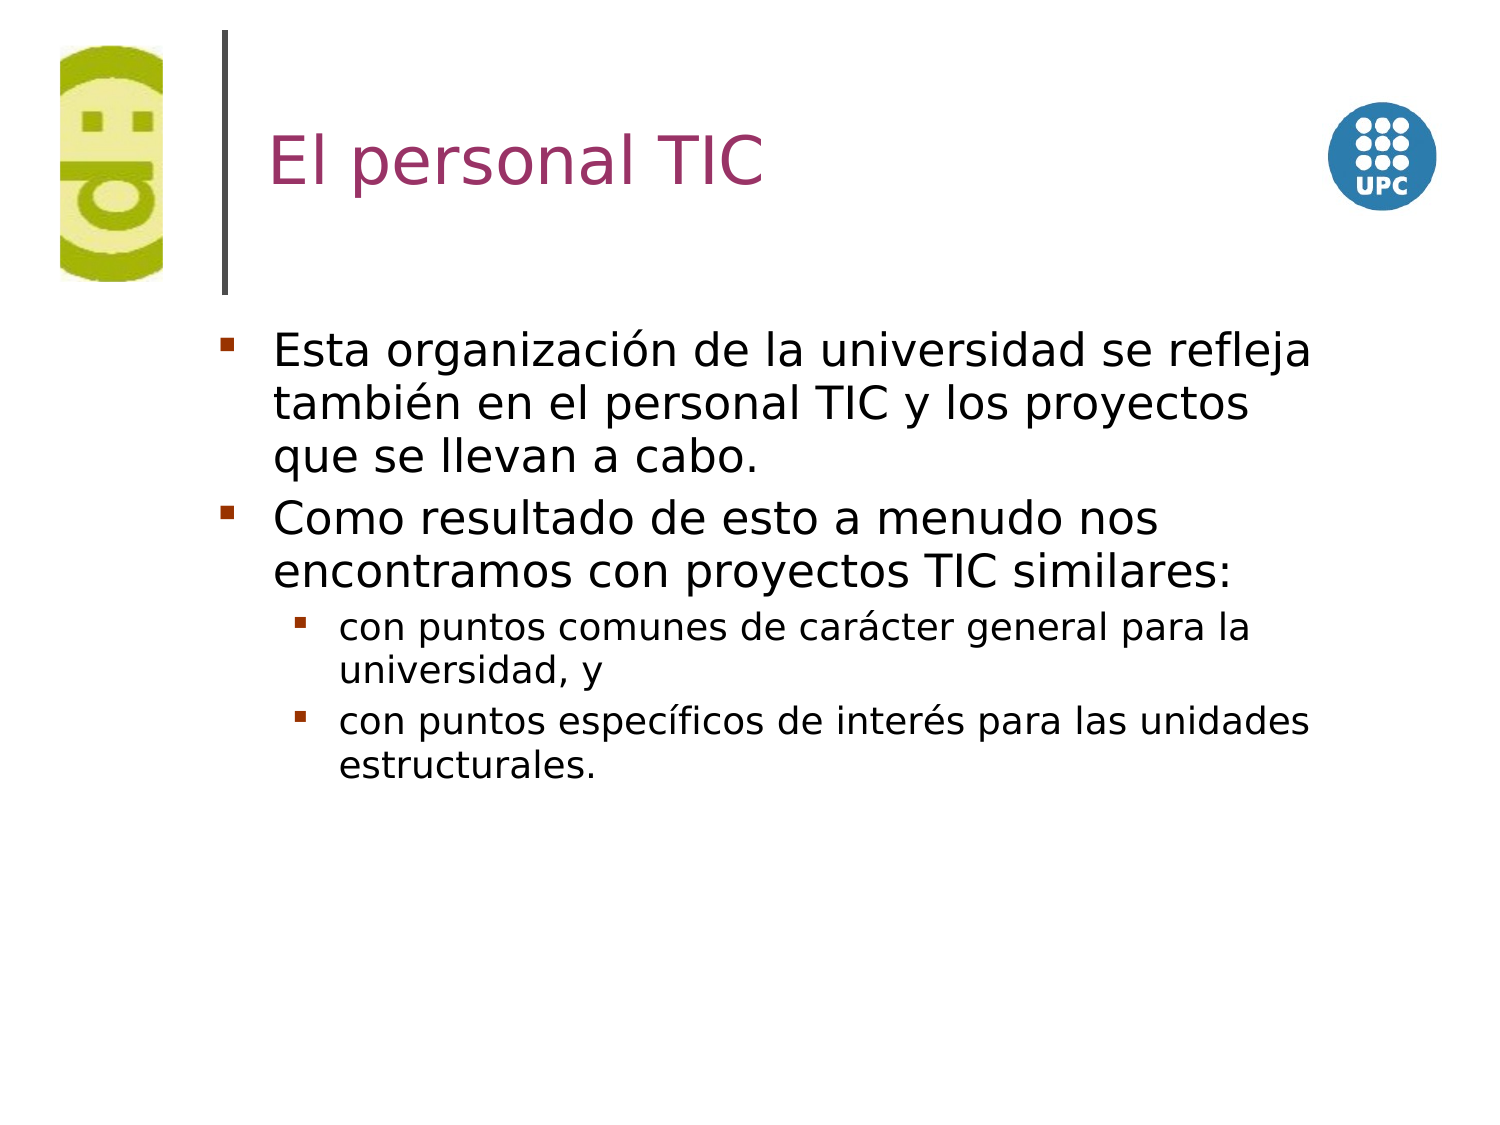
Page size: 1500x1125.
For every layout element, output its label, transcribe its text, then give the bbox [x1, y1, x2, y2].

title El personal TIC [252, 67, 1329, 256]
list Esta organización de la universidad se refleja también en el personal TIC y los proyectos que se llevan a cabo. Como resultado de esto a menudo nos encontramos con proyectos TIC similares: con puntos comunes de carácter general para la universidad, y con puntos específicos de interés para las unidades estructurales. [202, 316, 1329, 1000]
picture [61, 47, 162, 281]
picture [1329, 96, 1442, 216]
